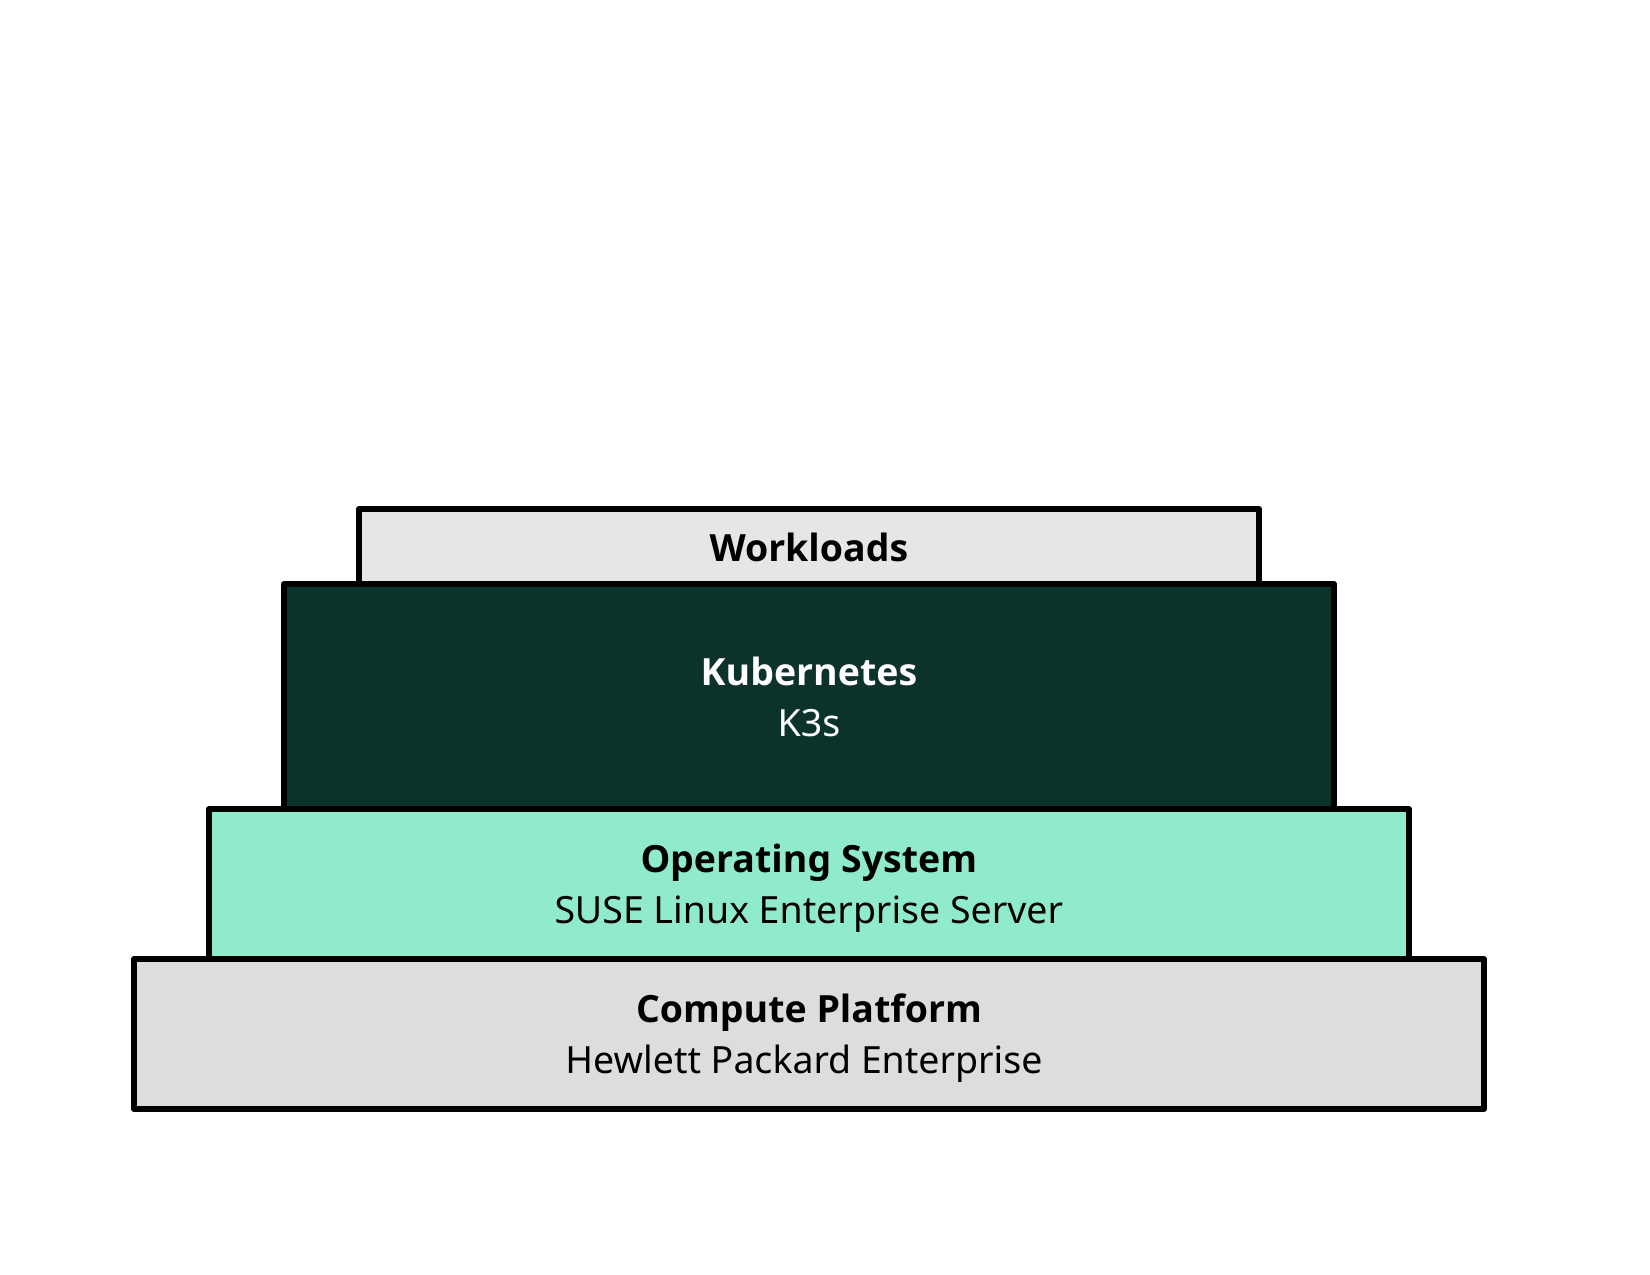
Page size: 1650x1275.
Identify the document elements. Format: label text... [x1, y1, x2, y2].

text_box Workloads [359, 509, 1260, 585]
text_box Compute Platform Hewlett Packard Enterprise [134, 959, 1485, 1110]
text_box Operating System SUSE Linux Enterprise Server [209, 809, 1410, 960]
text_box Kubernetes K3s [284, 584, 1335, 810]
